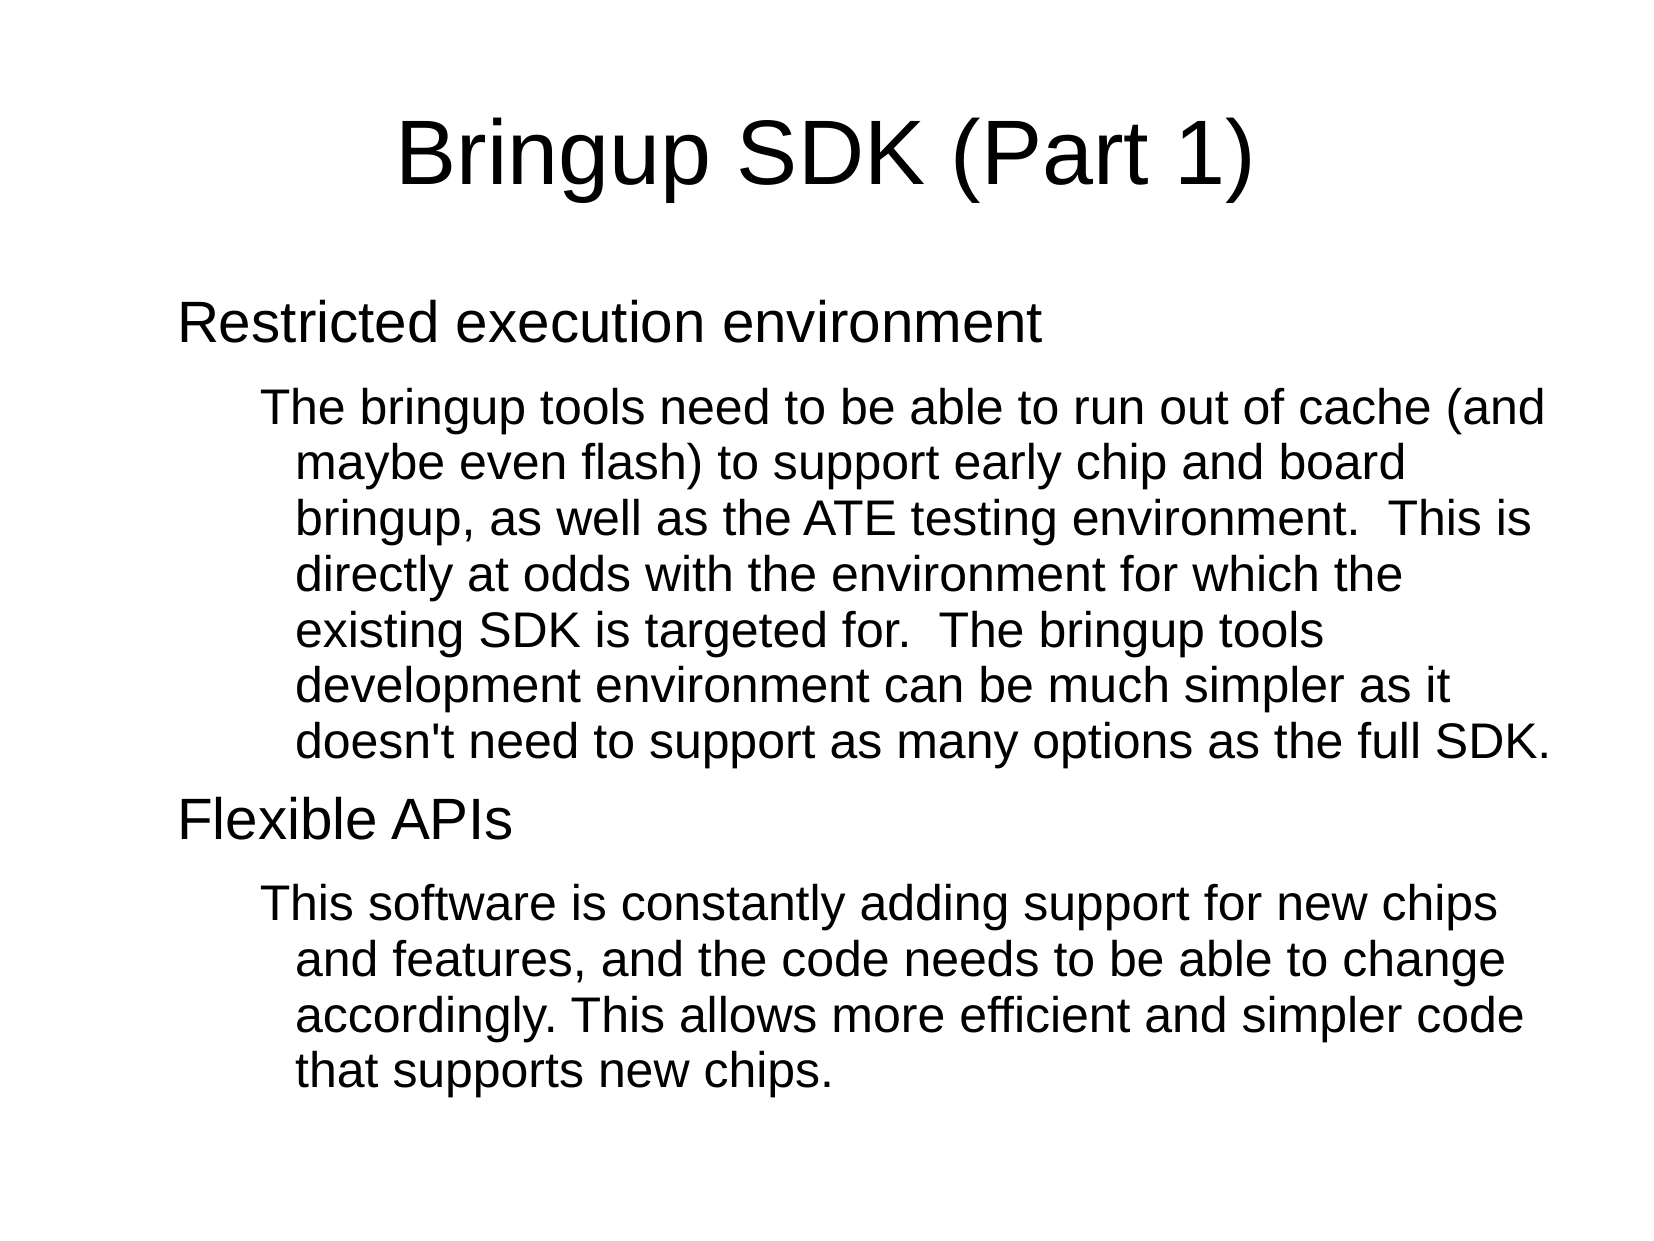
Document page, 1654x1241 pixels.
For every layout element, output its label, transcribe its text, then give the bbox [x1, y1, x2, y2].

list Restricted execution environment The bringup tools need to be able to run out of cache (and maybe even flash) to support early chip and board bringup, as well as the ATE testing environment. This is directly at odds with the environment for which the existing SDK is targeted for. The bringup tools development environment can be much simpler as it doesn't need to support as many options as the full SDK. Flexible APIs This software is constantly adding support for new chips and features, and the code needs to be able to change accordingly. This allows more efficient and simpler code that supports new chips. [82, 290, 1571, 1099]
title Bringup SDK (Part 1) [82, 49, 1571, 257]
